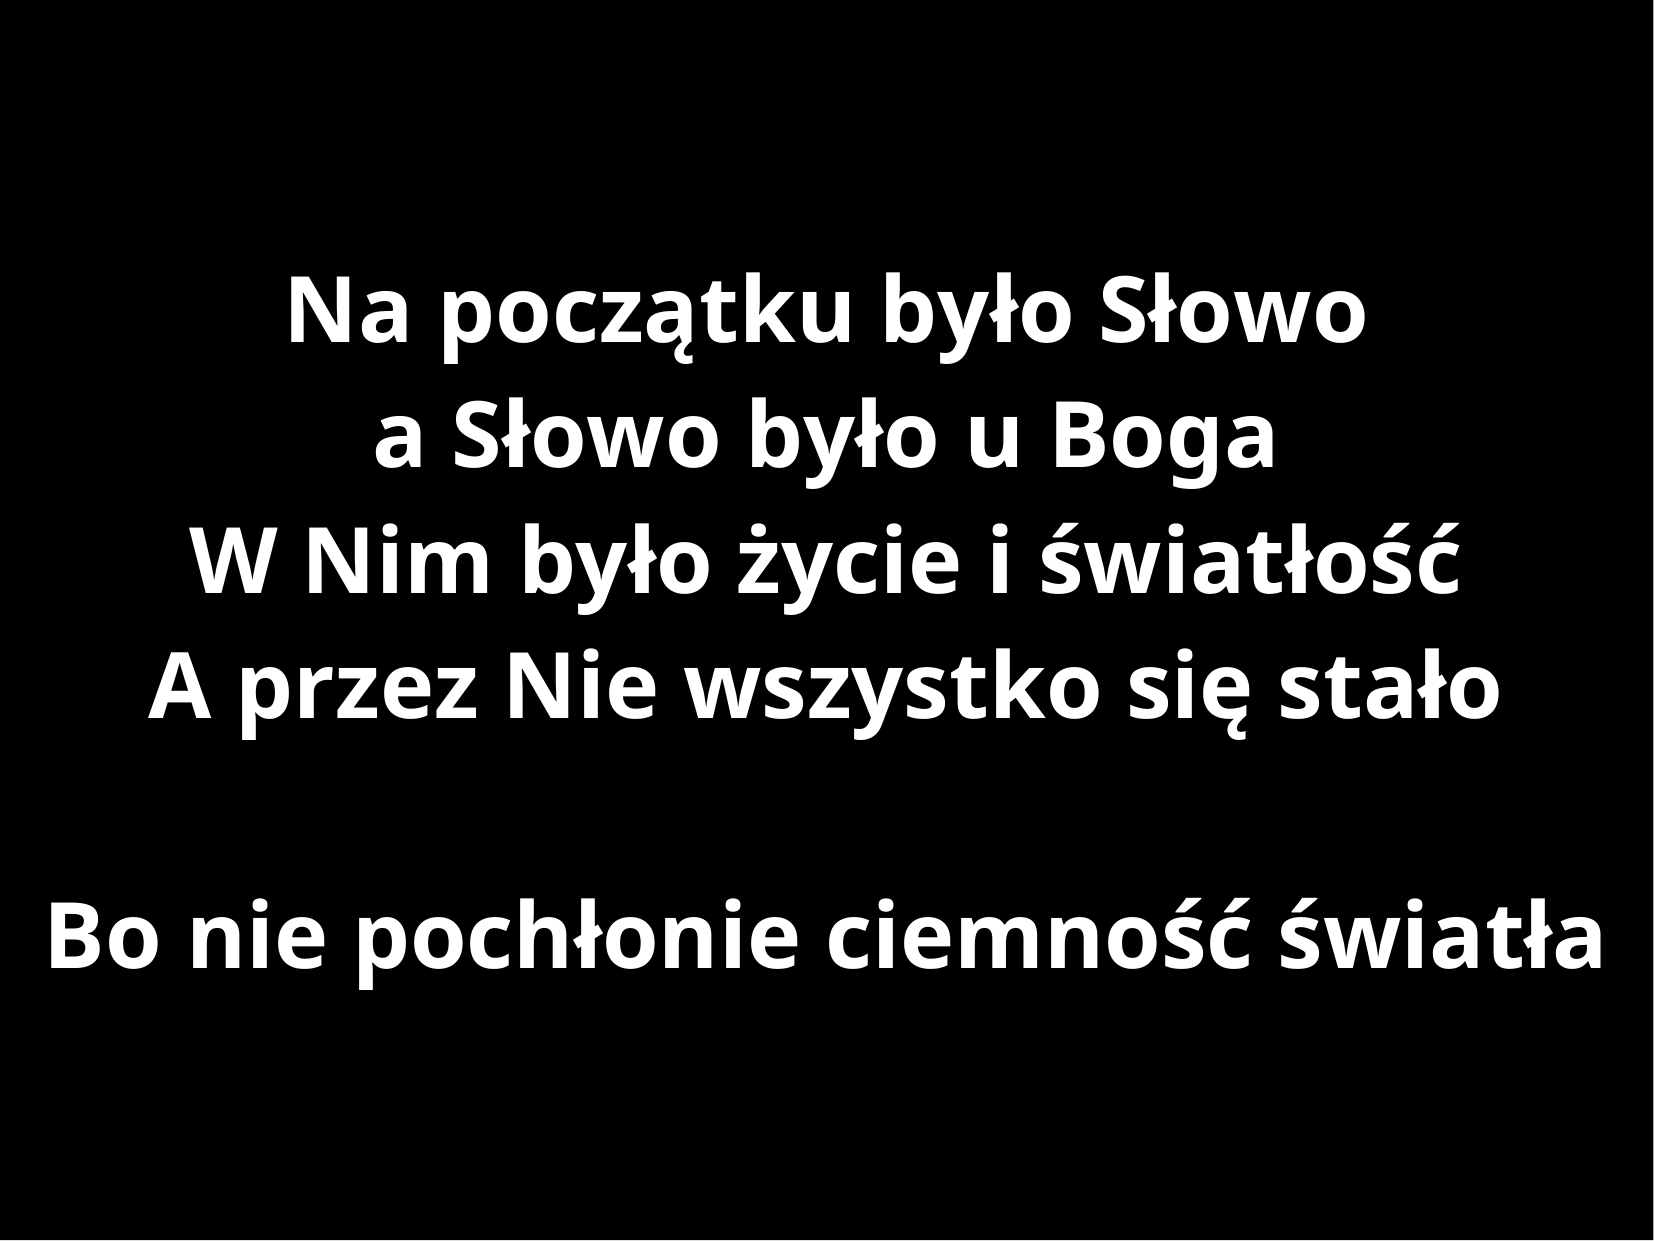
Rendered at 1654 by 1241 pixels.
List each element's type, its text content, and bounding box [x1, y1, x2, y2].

title Na początku było Słowo a Słowo było u Boga W Nim było życie i światłość A przez Nie wszystko się stało Bo nie pochłonie ciemność światła [0, 0, 1654, 1241]
